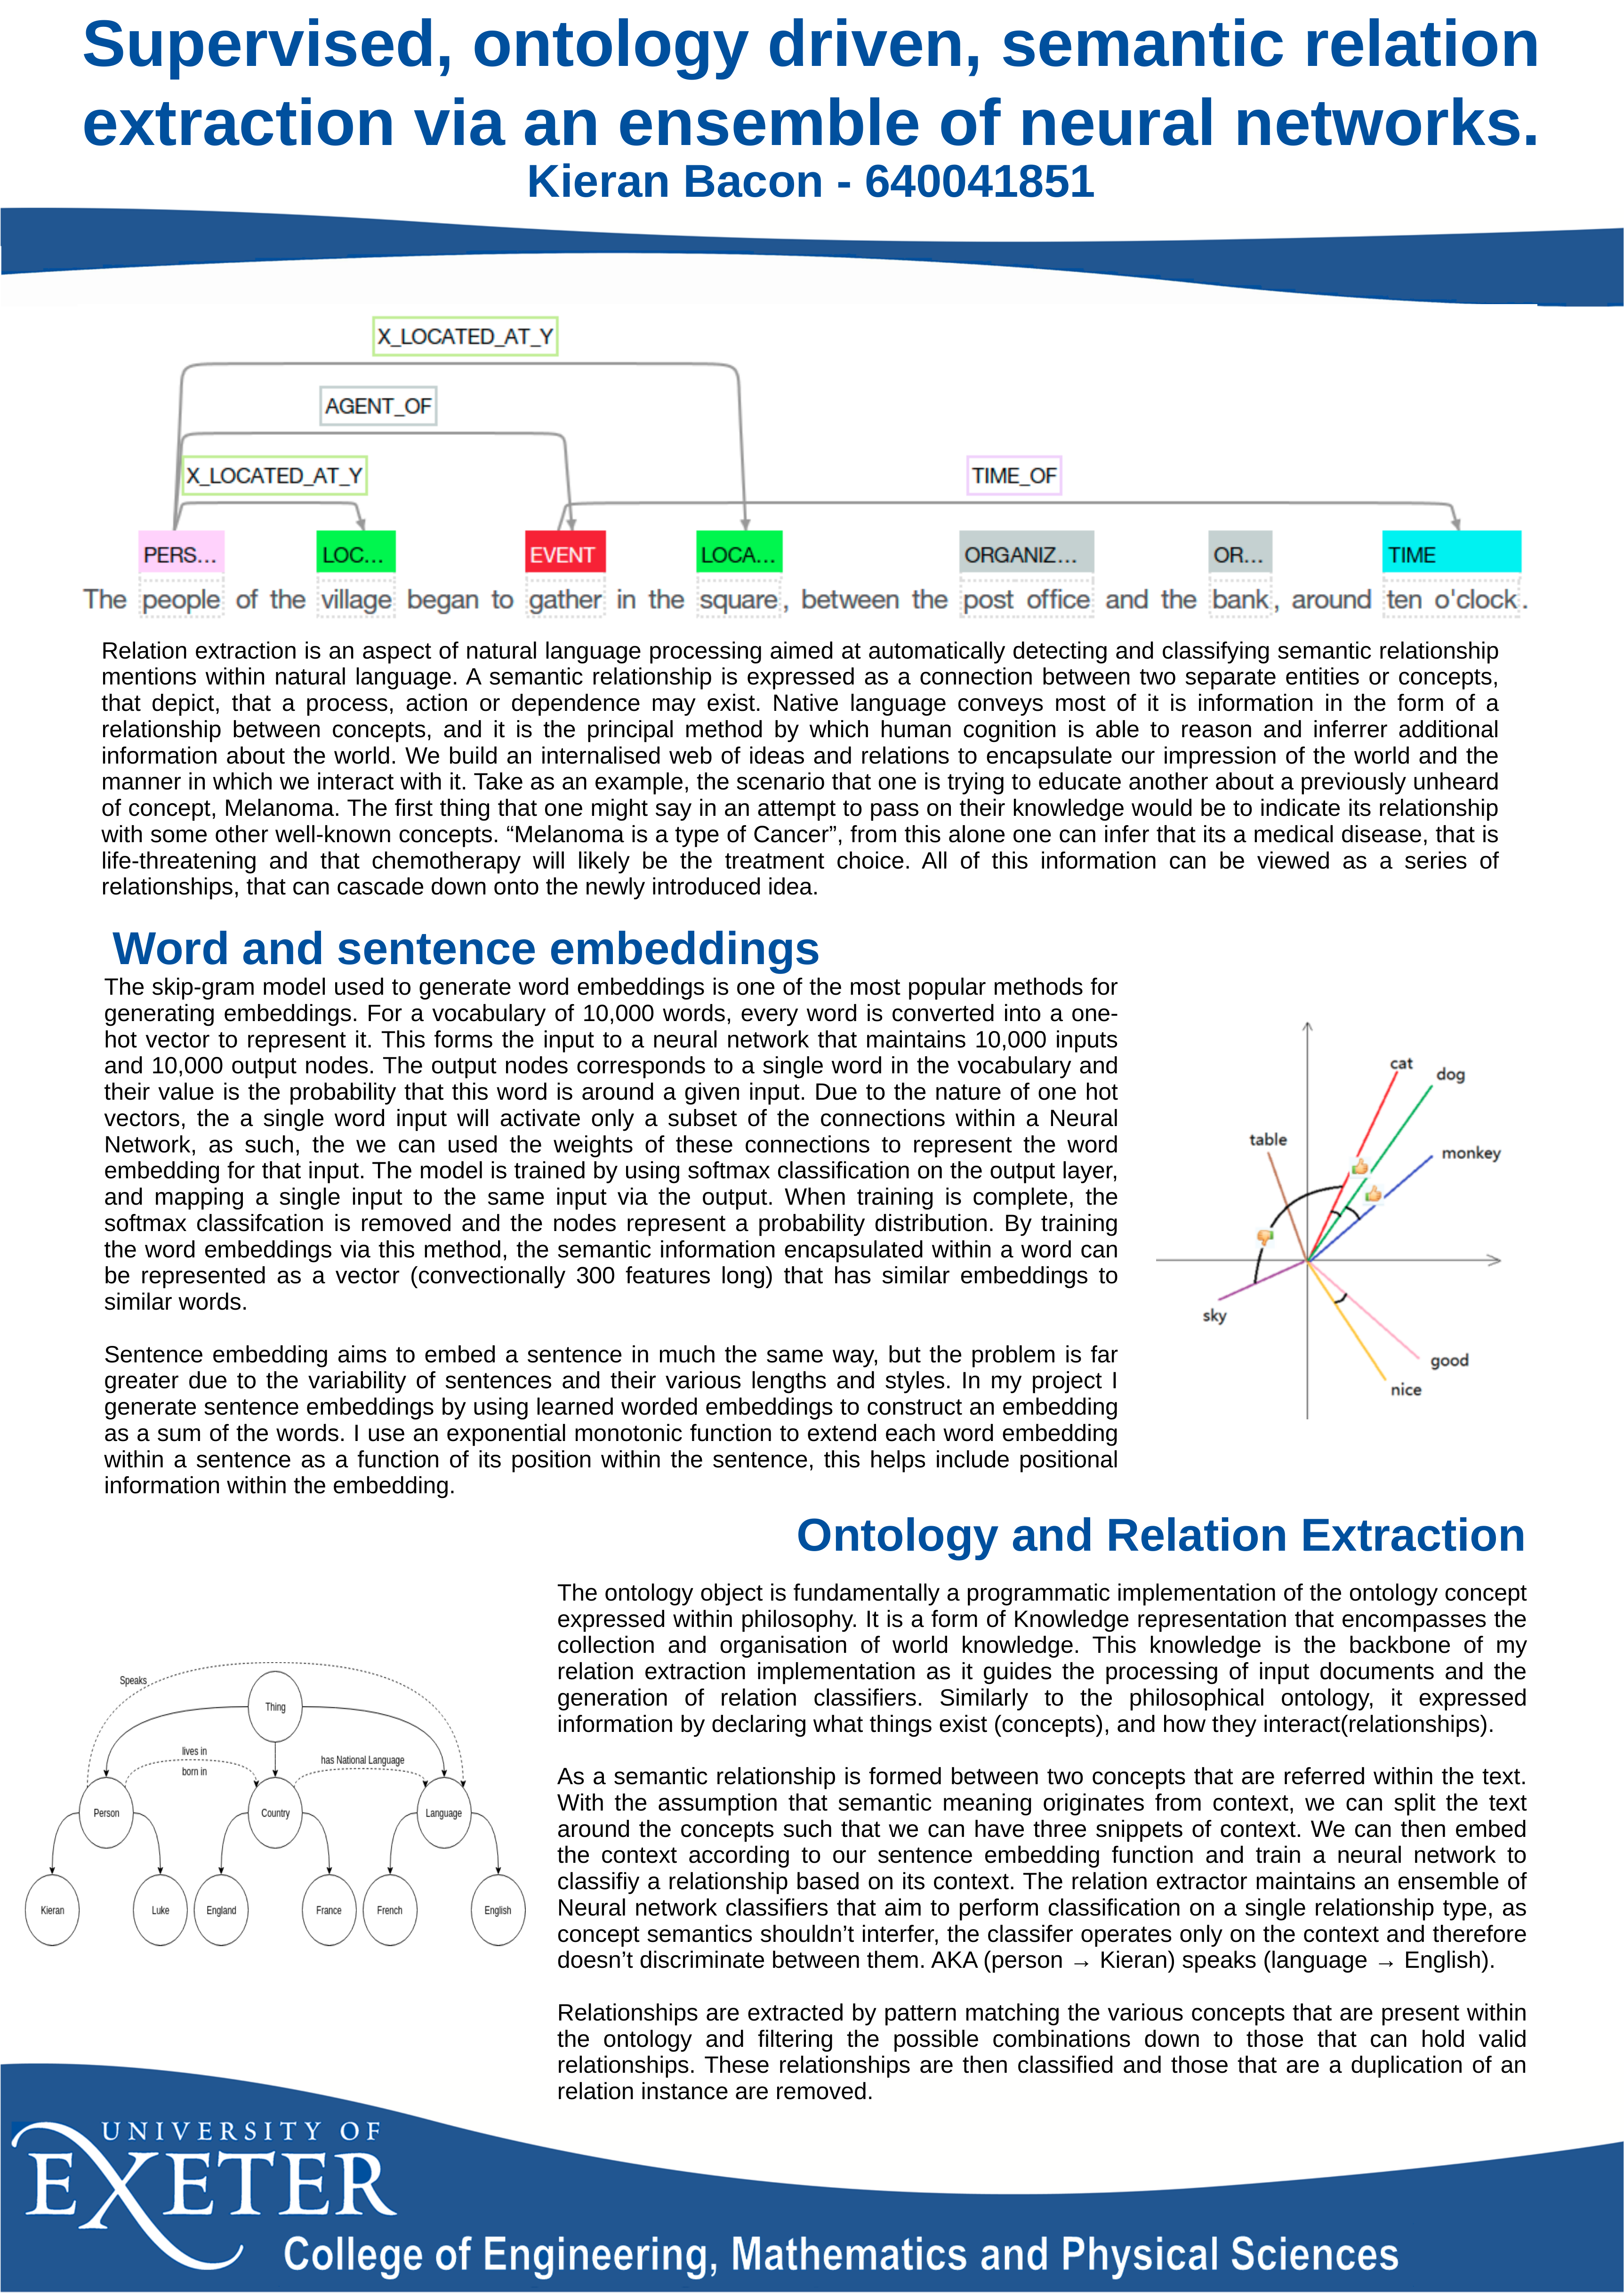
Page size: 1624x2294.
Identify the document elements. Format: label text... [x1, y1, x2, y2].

picture [1156, 1012, 1507, 1420]
text_box Ontology and Relation Extraction [762, 1501, 1562, 1578]
text_box The skip-gram model used to generate word embeddings is one of the most popular methods for generating embeddings. For a vocabulary of 10,000 words, every word is converted into a one-hot vector to represent it. This forms the input to a neural network that maintains 10,000 inputs and 10,000 output nodes. The output nodes corresponds to a single word in the vocabulary and their value is the probability that this word is around a given input. Due to the nature of one hot vectors, the a single word input will activate only a subset of the connections within a Neural Network, as such, the we can used the weights of these connections to represent the word embedding for that input. The model is trained by using softmax classification on the output layer, and mapping a single input to the same input via the output. When training is complete, the softmax classifcation is removed and the nodes represent a probability distribution. By training the word embeddings via this method, the semantic information encapsulated within a word can be represented as a vector (convectionally 300 features long) that has similar embeddings to similar words. Sentence embedding aims to embed a sentence in much the same way, but the problem is far greater due to the variability of sentences and their various lengths and styles. In my project I generate sentence embeddings by using learned worded embeddings to construct an embedding as a sum of the words. I use an exponential monotonic function to extend each word embedding within a sentence as a function of its position within the sentence, this helps include positional information within the embedding. [97, 970, 1126, 1607]
text_box Relation extraction is an aspect of natural language processing aimed at automatically detecting and classifying semantic relationship mentions within natural language. A semantic relationship is expressed as a connection between two separate entities or concepts, that depict, that a process, action or dependence may exist. Native language conveys most of it is information in the form of a relationship between concepts, and it is the principal method by which human cognition is able to reason and inferrer additional information about the world. We build an internalised web of ideas and relations to encapsulate our impression of the world and the manner in which we interact with it. Take as an example, the scenario that one is trying to educate another about a previously unheard of concept, Melanoma. The first thing that one might say in an attempt to pass on their knowledge would be to indicate its relationship with some other well-known concepts. “Melanoma is a type of Cancer”, from this alone one can infer that its a medical disease, that is life-threatening and that chemotherapy will likely be the treatment choice. All of this information can be viewed as a series of relationships, that can cascade down onto the newly introduced idea. [94, 634, 1507, 903]
text_box Word and sentence embeddings [66, 914, 868, 991]
subtitle Kieran Bacon - 640041851 [0, 147, 1624, 207]
picture [25, 1662, 526, 1946]
title Supervised, ontology driven, semantic relation extraction via an ensemble of neural networks. [0, 16, 1624, 143]
text_box The ontology object is fundamentally a programmatic implementation of the ontology concept expressed within philosophy. It is a form of Knowledge representation that encompasses the collection and organisation of world knowledge. This knowledge is the backbone of my relation extraction implementation as it guides the processing of input documents and the generation of relation classifiers. Similarly to the philosophical ontology, it expressed information by declaring what things exist (concepts), and how they interact(relationships). As a semantic relationship is formed between two concepts that are referred within the text. With the assumption that semantic meaning originates from context, we can split the text around the concepts such that we can have three snippets of context. We can then embed the context according to our sentence embedding function and train a neural network to classifiy a relationship based on its context. The relation extractor maintains an ensemble of Neural network classifiers that aim to perform classification on a single relationship type, as concept semantics shouldn’t interfer, the classifer operates only on the context and therefore doesn’t discriminate between them. AKA (person → Kieran) speaks (language → English). Relationships are extracted by pattern matching the various concepts that are present within the ontology and filtering the possible combinations down to those that can hold valid relationships. These relationships are then classified and those that are a duplication of an relation instance are removed. [550, 1576, 1535, 2108]
picture [0, 2063, 1624, 2293]
picture [0, 207, 1624, 623]
